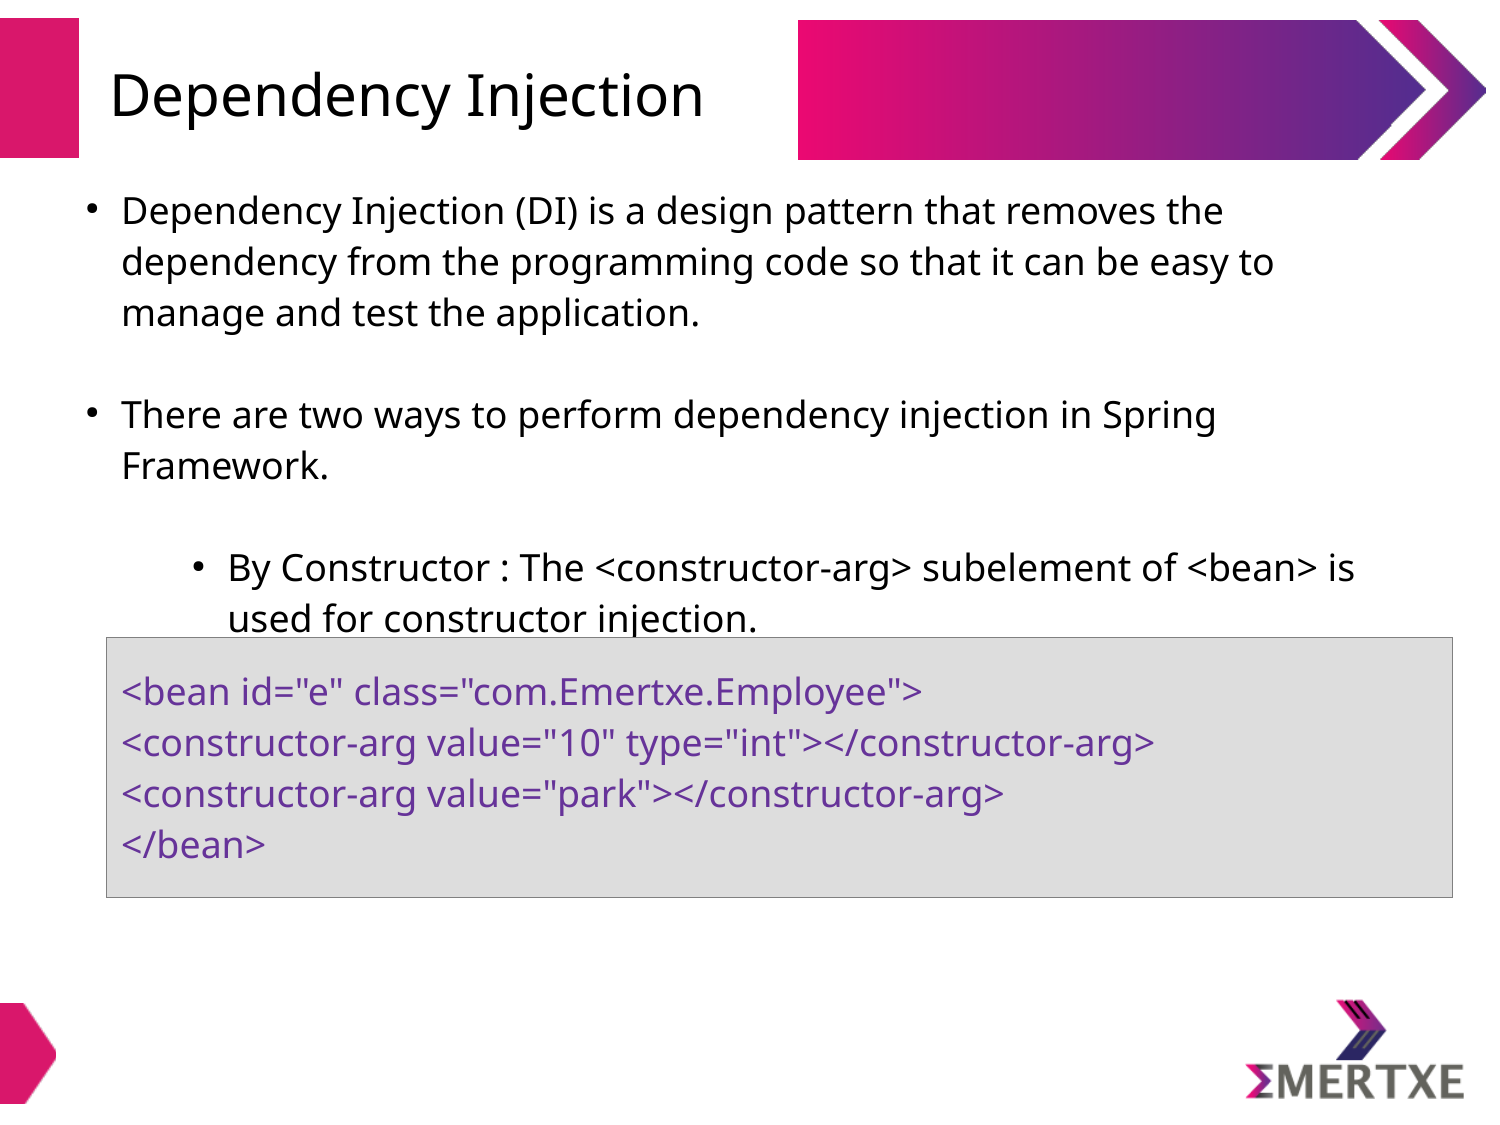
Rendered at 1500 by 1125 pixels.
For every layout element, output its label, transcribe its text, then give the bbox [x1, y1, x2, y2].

text_box Dependency Injection (DI) is a design pattern that removes the dependency from the programming code so that it can be easy to manage and test the application. There are two ways to perform dependency injection in Spring Framework. By Constructor : The <constructor-arg> subelement of <bean> is used for constructor injection. [70, 177, 1441, 922]
picture [1245, 996, 1465, 1099]
text_box Dependency Injection [94, 47, 780, 131]
text_box <bean id="e" class="com.Emertxe.Employee"> <constructor-arg value="10" type="int"></constructor-arg> <constructor-arg value="park"></constructor-arg> </bean> [106, 637, 1453, 898]
picture [798, 20, 1486, 160]
